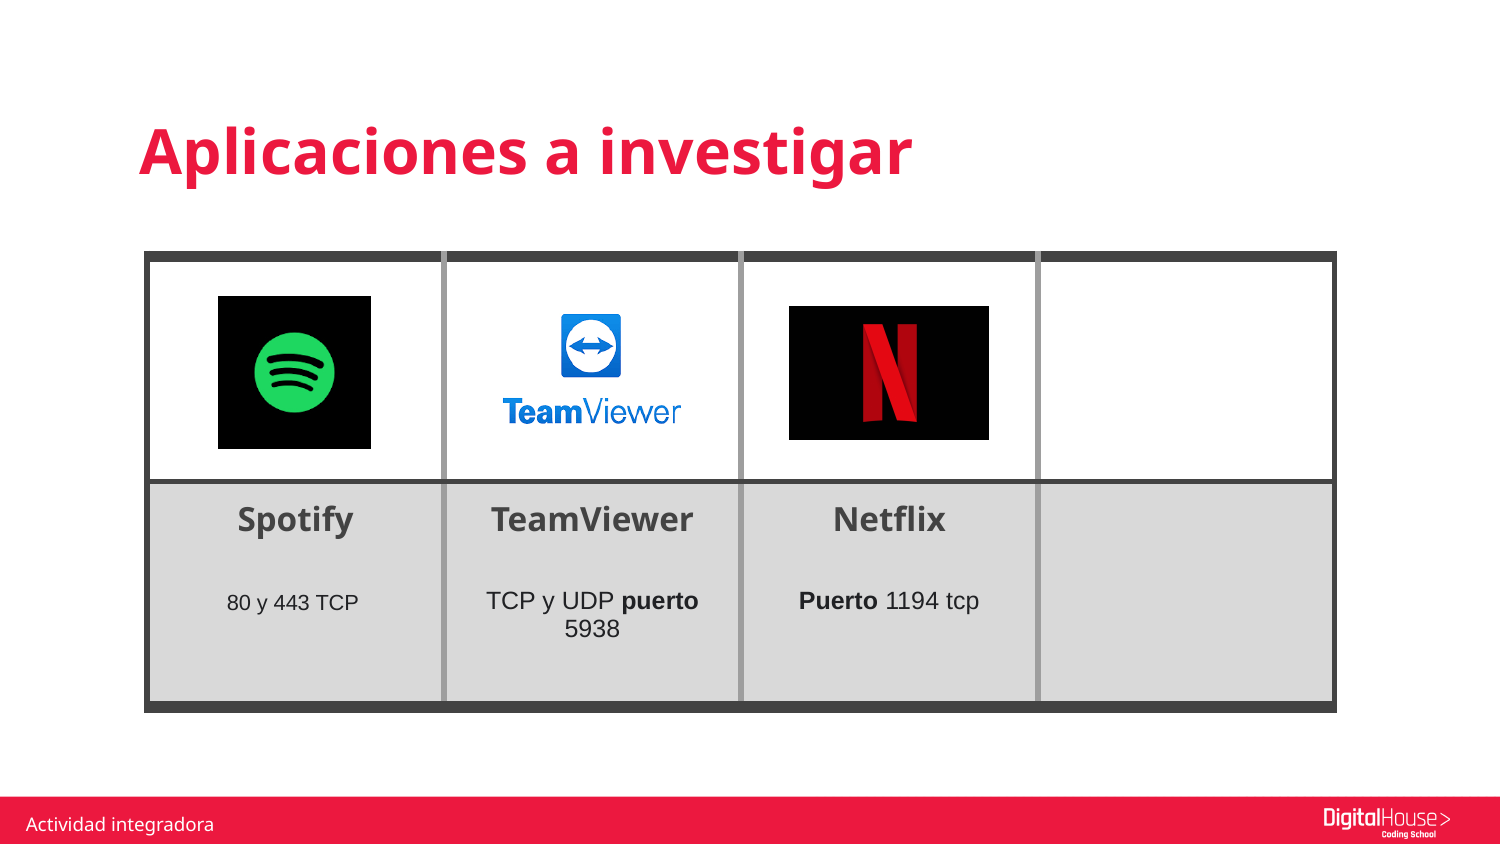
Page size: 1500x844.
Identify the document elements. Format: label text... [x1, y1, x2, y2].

table_cell [1041, 484, 1332, 701]
table_header [744, 262, 1035, 479]
picture [1324, 808, 1450, 839]
table_cell Netflix Puerto 1194 tcp [744, 484, 1035, 701]
table_cell Spotify 80 y 443 TCP [150, 484, 441, 701]
table_header [1041, 262, 1332, 479]
table_cell TeamViewer TCP y UDP puerto 5938 [447, 484, 738, 701]
text_box Aplicaciones a investigar [124, 99, 1019, 203]
table_header [447, 262, 738, 479]
table_header [150, 262, 441, 479]
